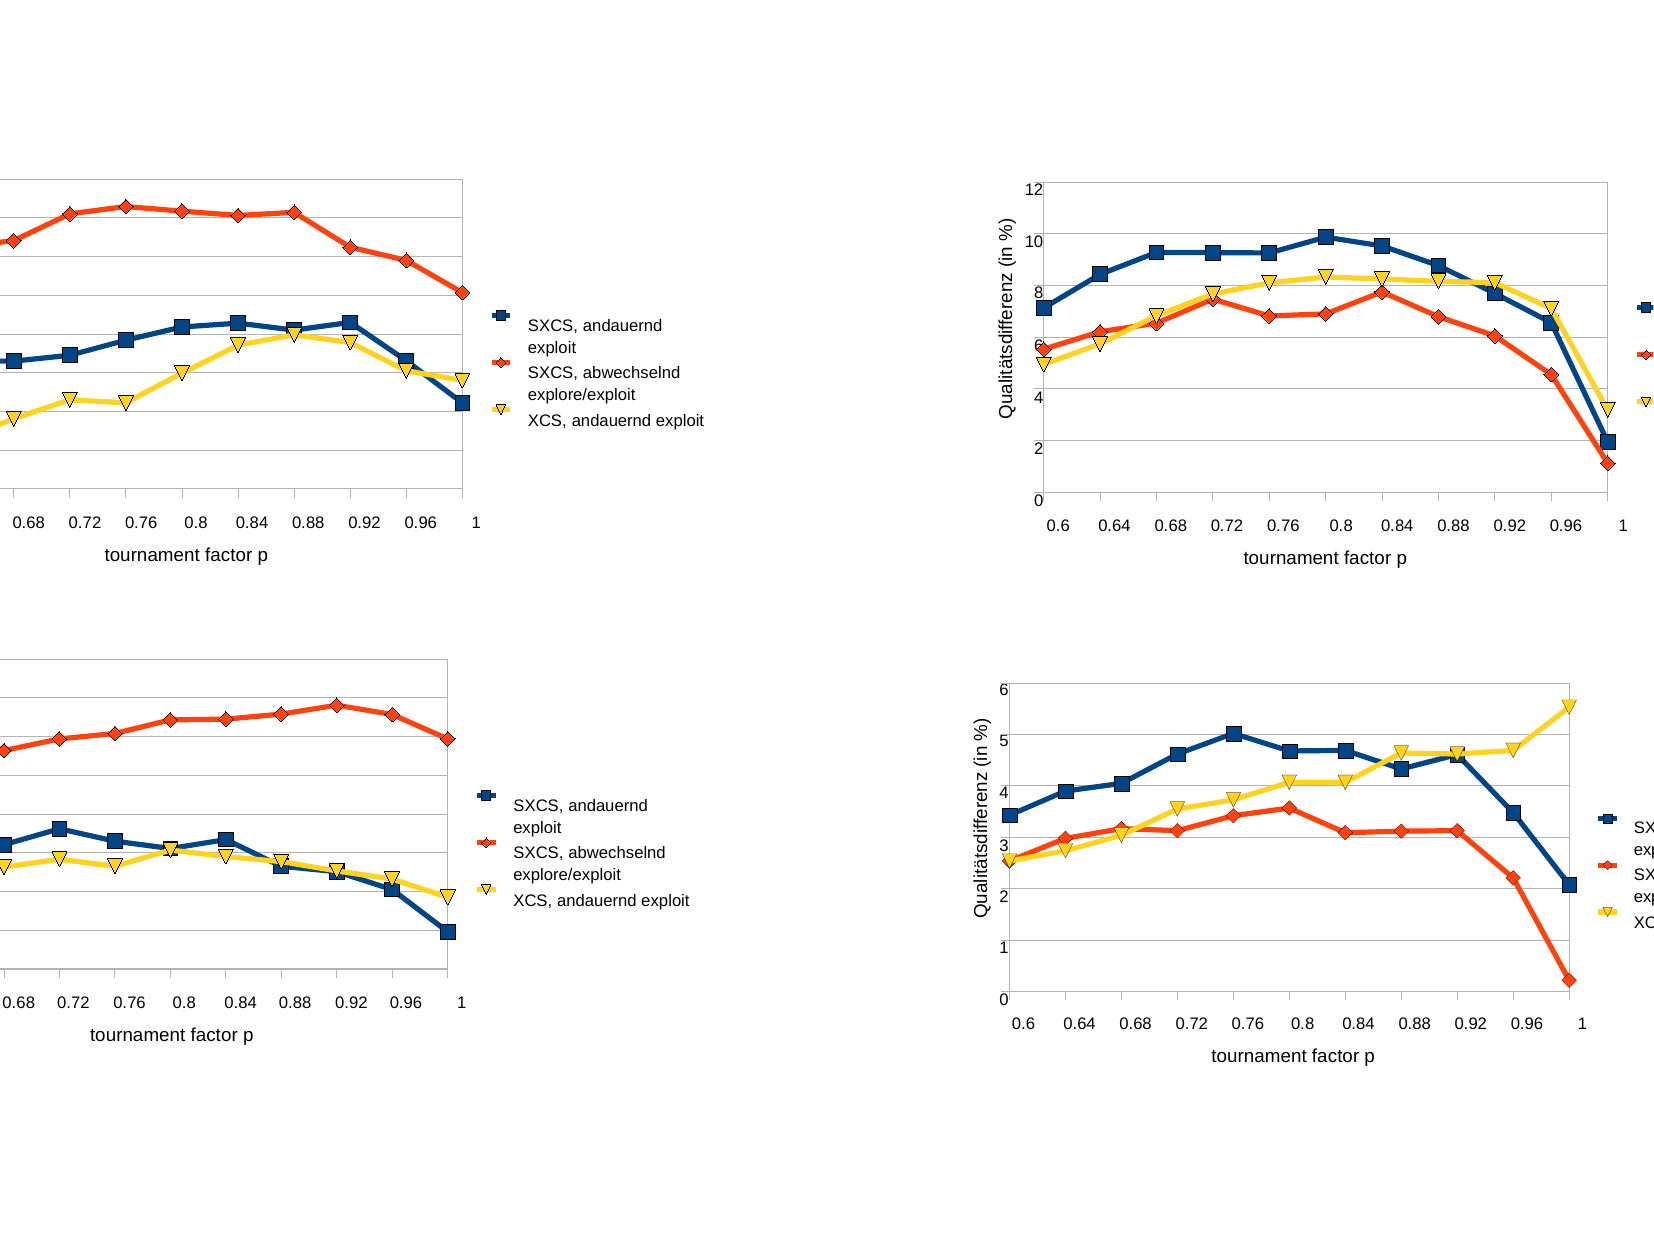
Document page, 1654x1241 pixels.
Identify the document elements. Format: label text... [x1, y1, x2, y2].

text_box 0.8 [157, 985, 209, 1016]
text_box 1 [442, 985, 482, 1020]
text_box 0.64 [1083, 508, 1139, 543]
text_box [951, 163, 1654, 577]
text_box 0 [1019, 483, 1059, 518]
text_box 0.6 [1031, 508, 1083, 543]
text_box 12 [1010, 172, 1059, 207]
text_box 0.76 [1252, 508, 1314, 539]
text_box exploit [513, 330, 591, 355]
text_box 2 [1019, 432, 1059, 466]
text_box XCS, andauernd exploit [498, 884, 704, 918]
text_box 8 [1051, 303, 1059, 310]
text_box exploit [498, 810, 577, 835]
text_box 4 [1024, 380, 1059, 415]
text_box 0.92 [333, 505, 389, 540]
text_box XCS, andauernd exploit [513, 404, 719, 438]
text_box [0, 160, 718, 574]
text_box 0.88 [1422, 508, 1478, 543]
text_box 0.92 [320, 985, 375, 1020]
text_box 0.96 [375, 985, 438, 1020]
text_box 0.84 [221, 505, 277, 536]
text_box explore/exploit [513, 377, 650, 404]
text_box [0, 640, 703, 1054]
text_box 0.92 [1478, 508, 1535, 543]
text_box 6 [1024, 329, 1059, 363]
text_box Qualitätsdifferenz (in %) [987, 203, 1024, 434]
text_box SXCS, abwechselnd [513, 355, 700, 390]
text_box 0.96 [1535, 508, 1598, 543]
text_box 10 [1024, 224, 1059, 259]
text_box 0.68 [1139, 508, 1196, 543]
text_box 0.76 [110, 505, 169, 536]
text_box tournament factor p [75, 1016, 269, 1053]
text_box 6 [1045, 348, 1059, 358]
text_box 0.8 [169, 505, 221, 536]
text_box 0.88 [277, 505, 333, 540]
text_box 0.76 [98, 985, 157, 1016]
picture [926, 663, 1654, 1078]
text_box explore/exploit [498, 857, 636, 884]
text_box SXCS, andauernd [498, 788, 668, 823]
text_box tournament factor p [1228, 539, 1423, 576]
text_box 1 [1603, 508, 1643, 543]
text_box 0.68 [0, 505, 53, 540]
text_box 0.72 [1196, 508, 1252, 543]
text_box 0.88 [264, 985, 320, 1020]
text_box 0.68 [0, 985, 42, 1020]
text_box SXCS, andauernd [513, 308, 682, 343]
text_box 0.84 [1366, 508, 1422, 539]
text_box 0.96 [389, 505, 452, 540]
text_box 0.72 [42, 985, 98, 1020]
text_box 8 [1024, 276, 1059, 310]
text_box 0.8 [1314, 508, 1366, 539]
text_box 0.72 [53, 505, 110, 540]
text_box tournament factor p [89, 536, 284, 573]
text_box 1 [456, 505, 496, 540]
text_box SXCS, abwechselnd [498, 835, 685, 870]
text_box 0.84 [209, 985, 264, 1016]
